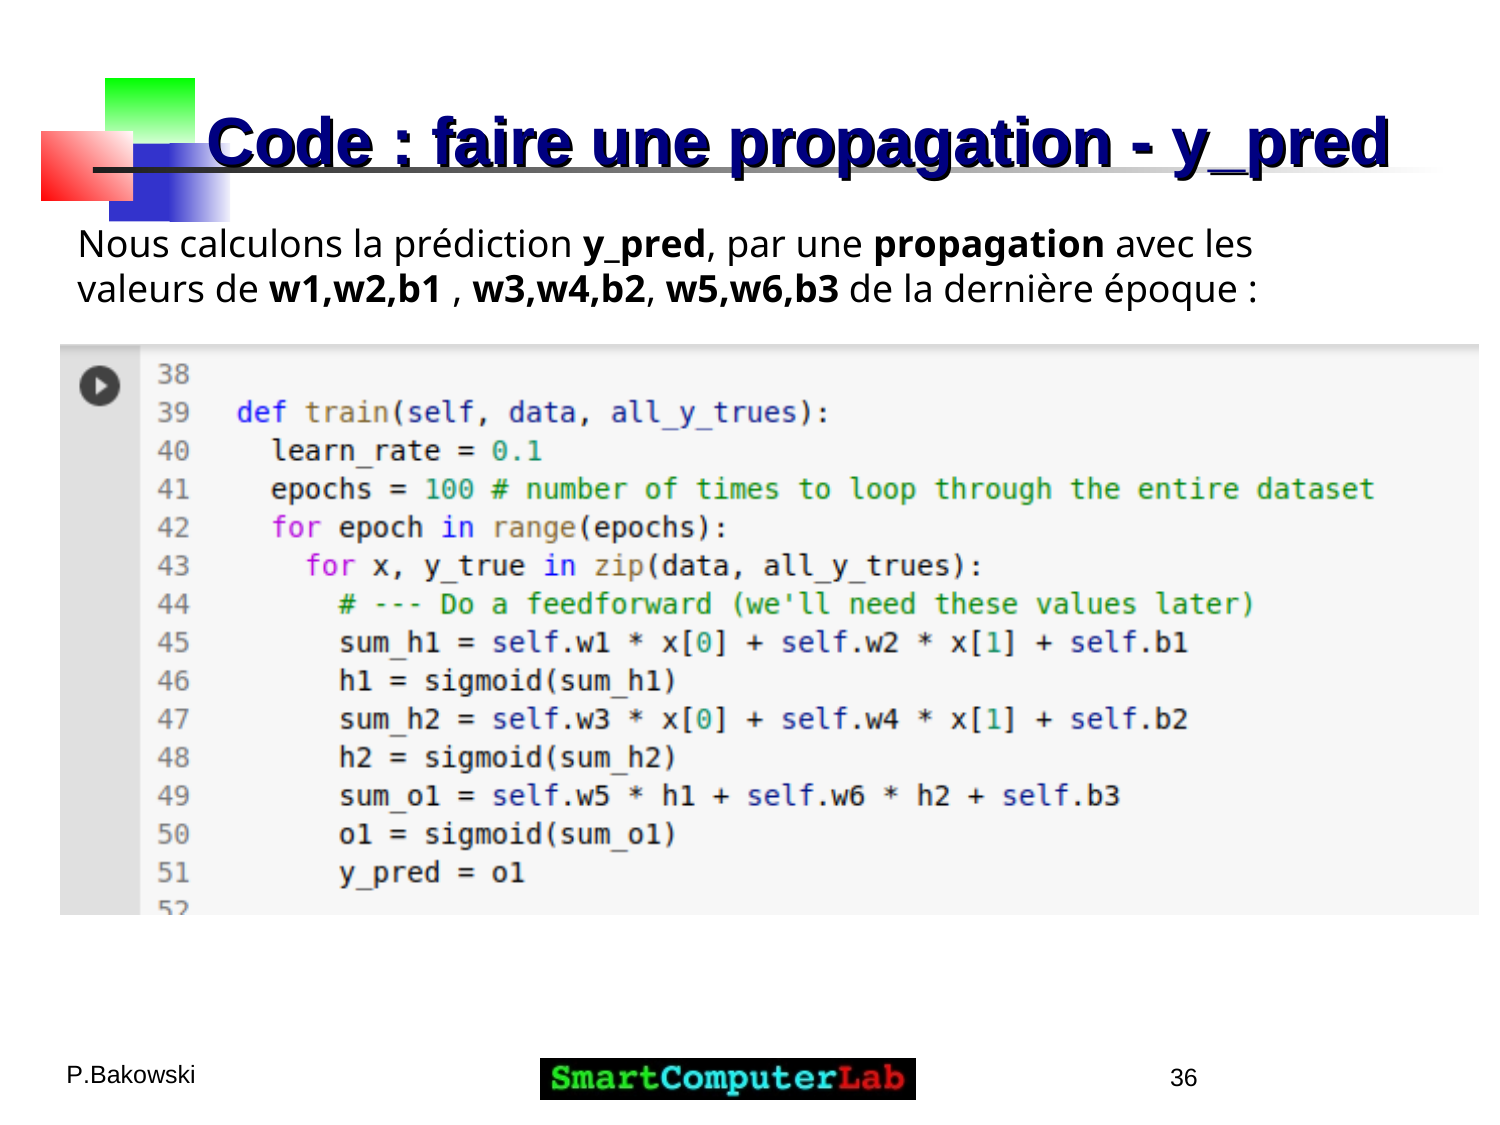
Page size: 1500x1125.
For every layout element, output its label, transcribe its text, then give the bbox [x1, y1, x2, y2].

picture [540, 1058, 916, 1100]
picture [60, 344, 1479, 916]
text_box Nous calculons la prédiction y_pred, par une propagation avec les valeurs de w1,w2,b1 , w3,w4,b2, w5,w6,b3 de la dernière époque : [62, 212, 1398, 318]
title Code : faire une propagation - y_pred [191, 90, 1422, 186]
